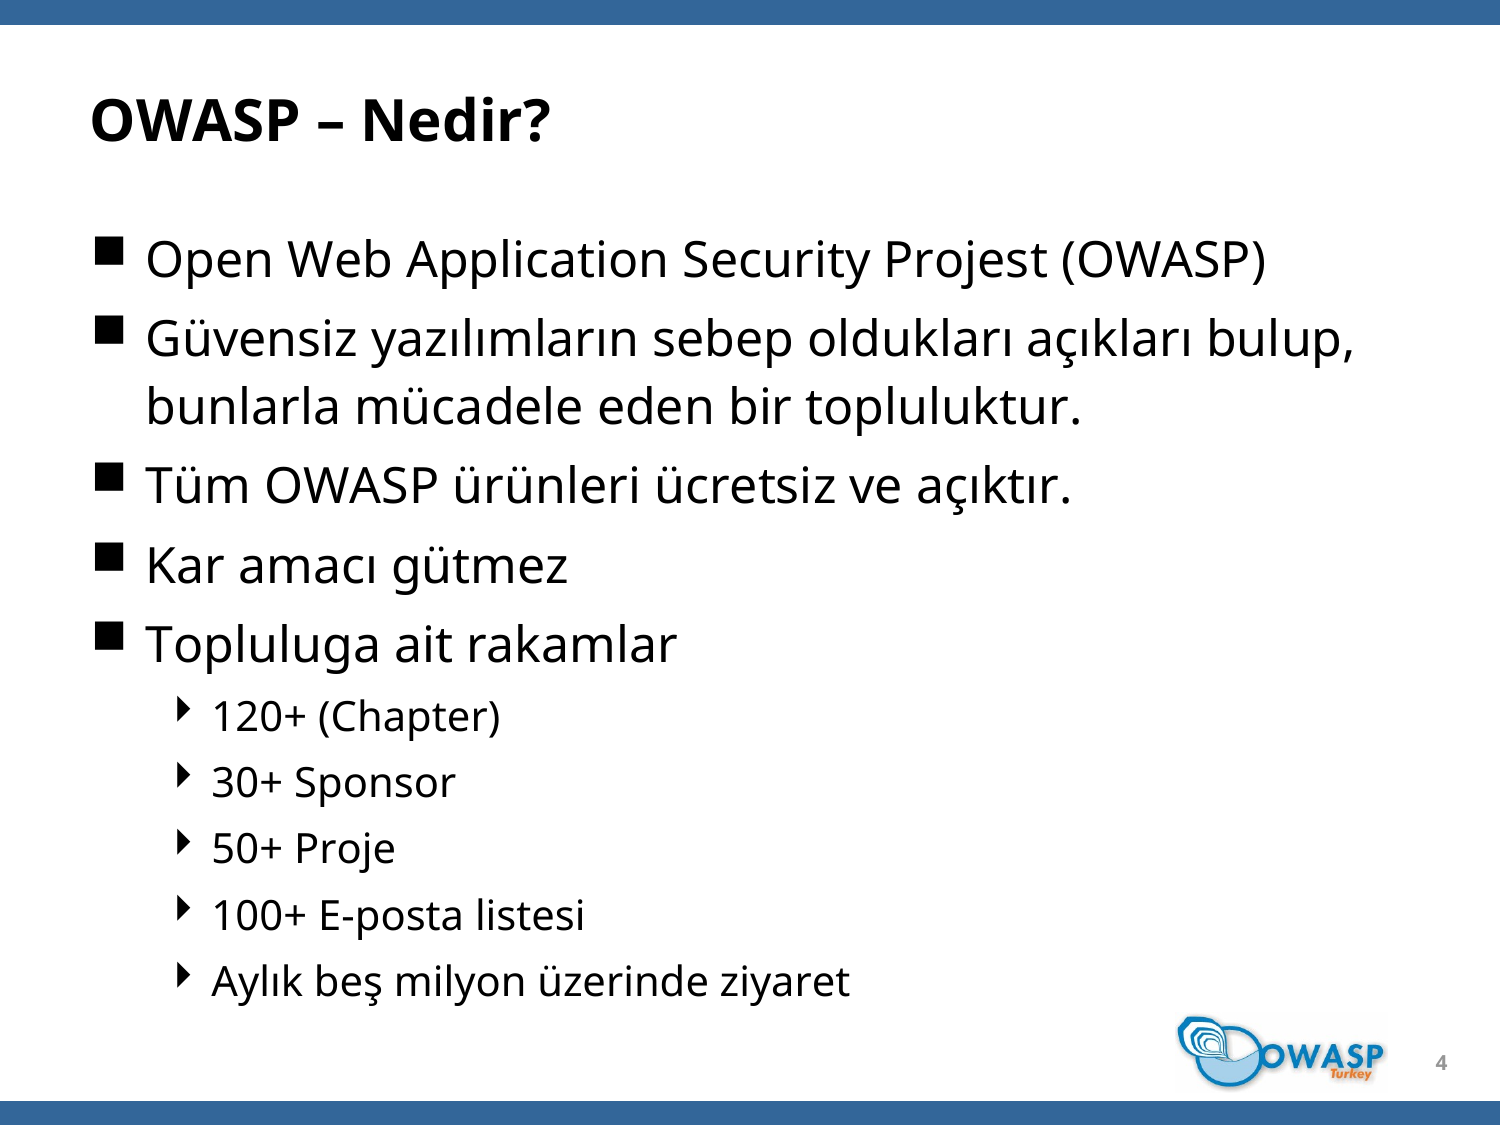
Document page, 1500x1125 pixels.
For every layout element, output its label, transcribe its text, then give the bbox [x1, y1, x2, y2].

text_box <number> [1408, 1034, 1475, 1082]
list Open Web Application Security Projest (OWASP)‏ Güvensiz yazılımların sebep oldukları açıkları bulup, bunlarla mücadele eden bir topluluktur. Tüm OWASP ürünleri ücretsiz ve açıktır. Kar amacı gütmez Topluluga ait rakamlar 120+ (Chapter)‏ 30+ Sponsor 50+ Proje 100+ E-posta listesi Aylık beş milyon üzerinde ziyaret [75, 212, 1426, 1017]
title OWASP – Nedir? [75, 45, 1426, 176]
picture [1175, 1017, 1388, 1093]
